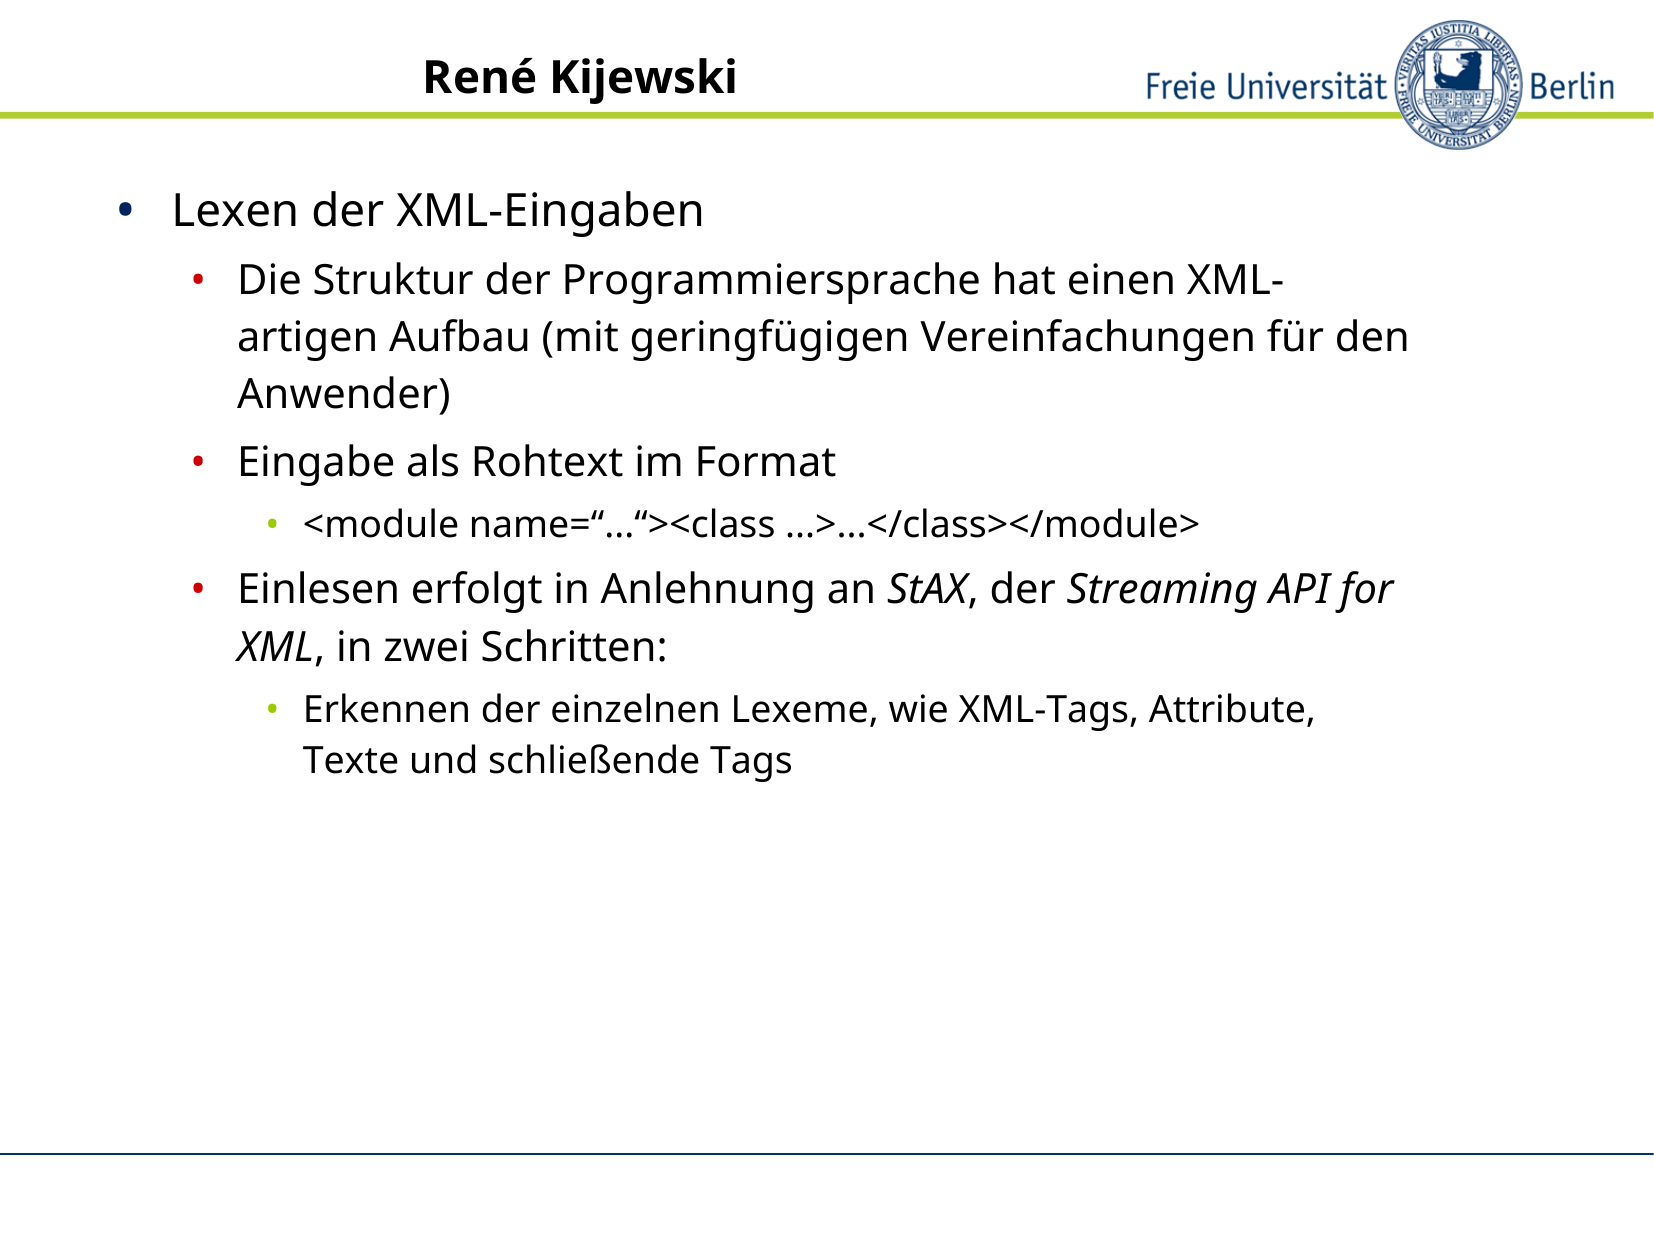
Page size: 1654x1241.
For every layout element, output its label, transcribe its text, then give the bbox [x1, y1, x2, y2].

title René Kijewski [422, 0, 1654, 152]
list Lexen der XML-Eingaben Die Struktur der Programmiersprache hat einen XML-artigen Aufbau (mit geringfügigen Vereinfachungen für den Anwender) Eingabe als Rohtext im Format <module name=“...“><class ...>...</class></module> Einlesen erfolgt in Anlehnung an StAX, der Streaming API for XML, in zwei Schritten: Erkennen der einzelnen Lexeme, wie XML-Tags, Attribute, Texte und schließende Tags [115, 177, 1418, 724]
